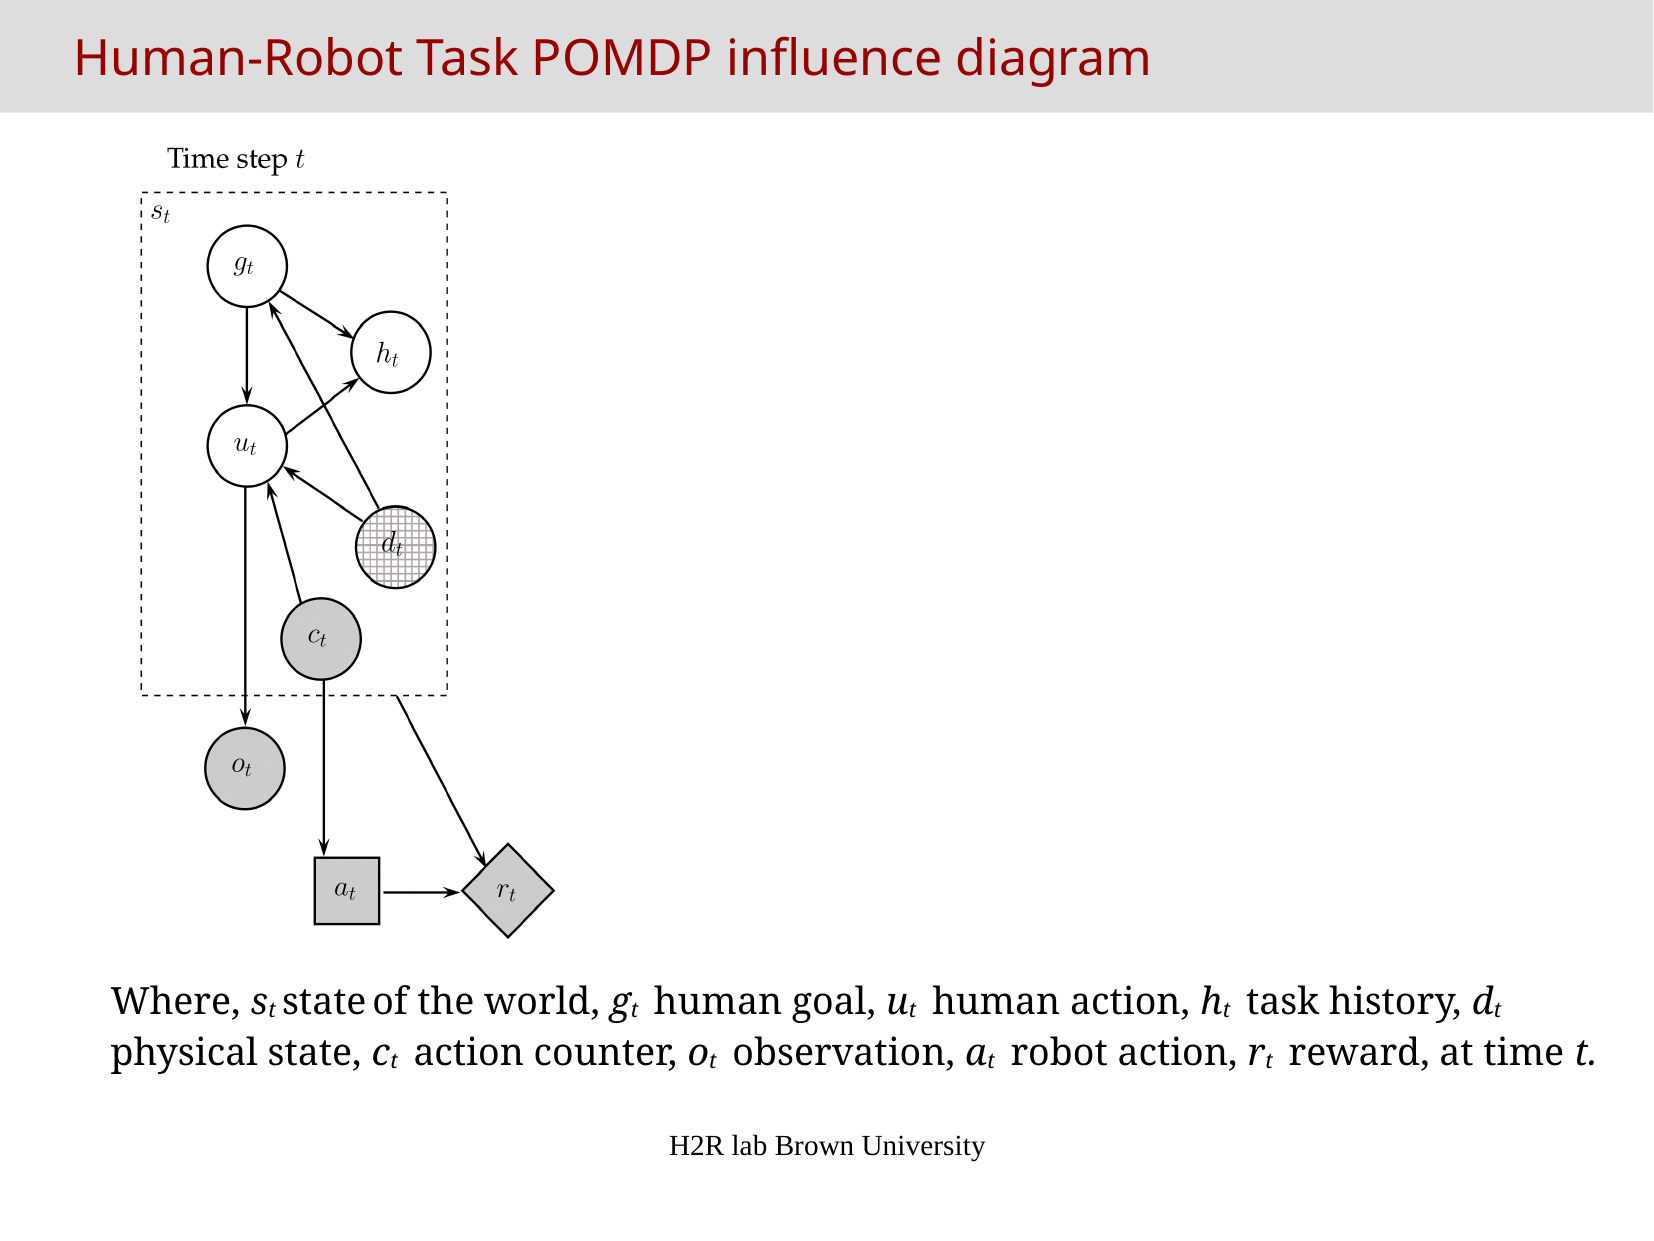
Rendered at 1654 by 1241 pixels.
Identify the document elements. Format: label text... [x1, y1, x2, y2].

list Where, st state of the world, gt human goal, ut human action, ht task history, dt physical state, ct action counter, ot observation, at robot action, rt reward, at time t. [46, 974, 1598, 1128]
title Human-Robot Task POMDP influence diagram [0, 0, 1654, 113]
picture [106, 143, 560, 945]
